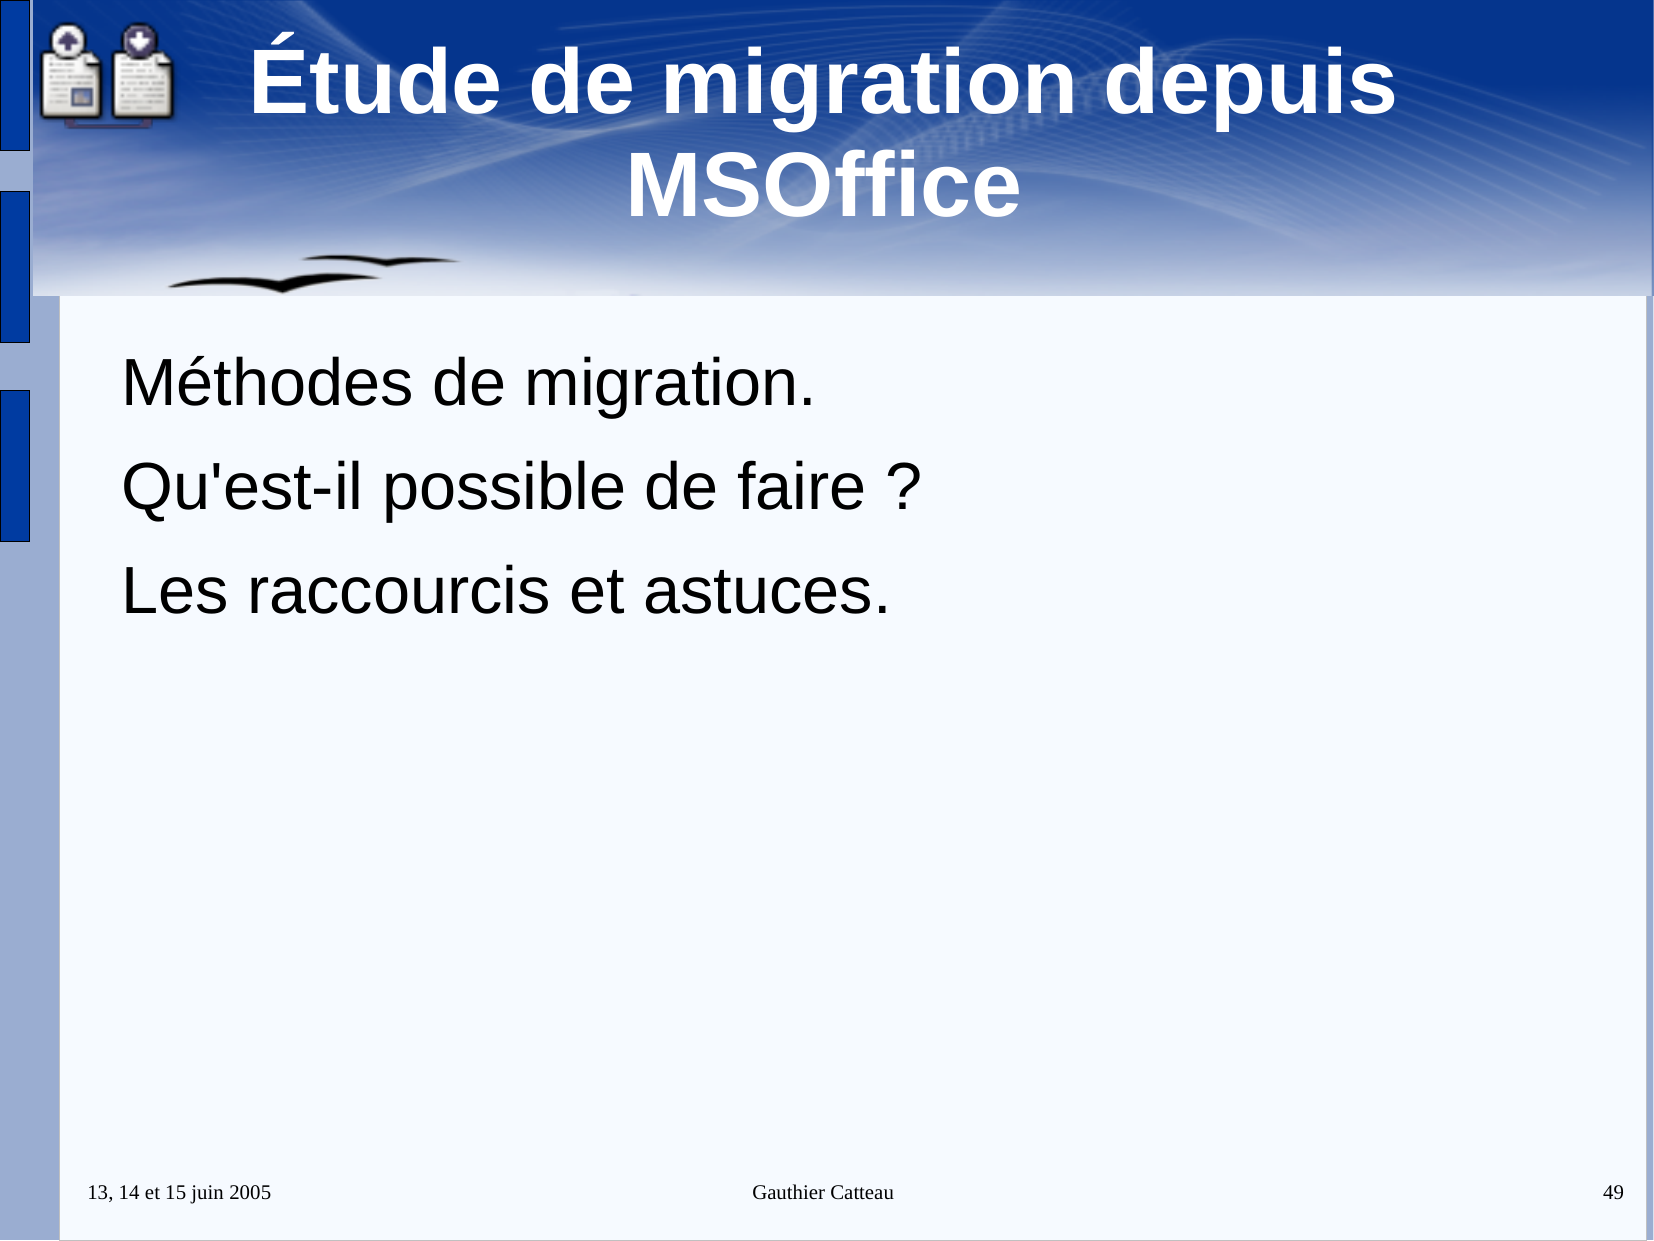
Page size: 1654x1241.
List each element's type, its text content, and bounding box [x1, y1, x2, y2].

picture [33, 0, 1654, 296]
title Étude de migration depuis MSOffice [118, 29, 1531, 237]
list Méthodes de migration. Qu'est-il possible de faire ? Les raccourcis et astuces. [121, 344, 1534, 1127]
